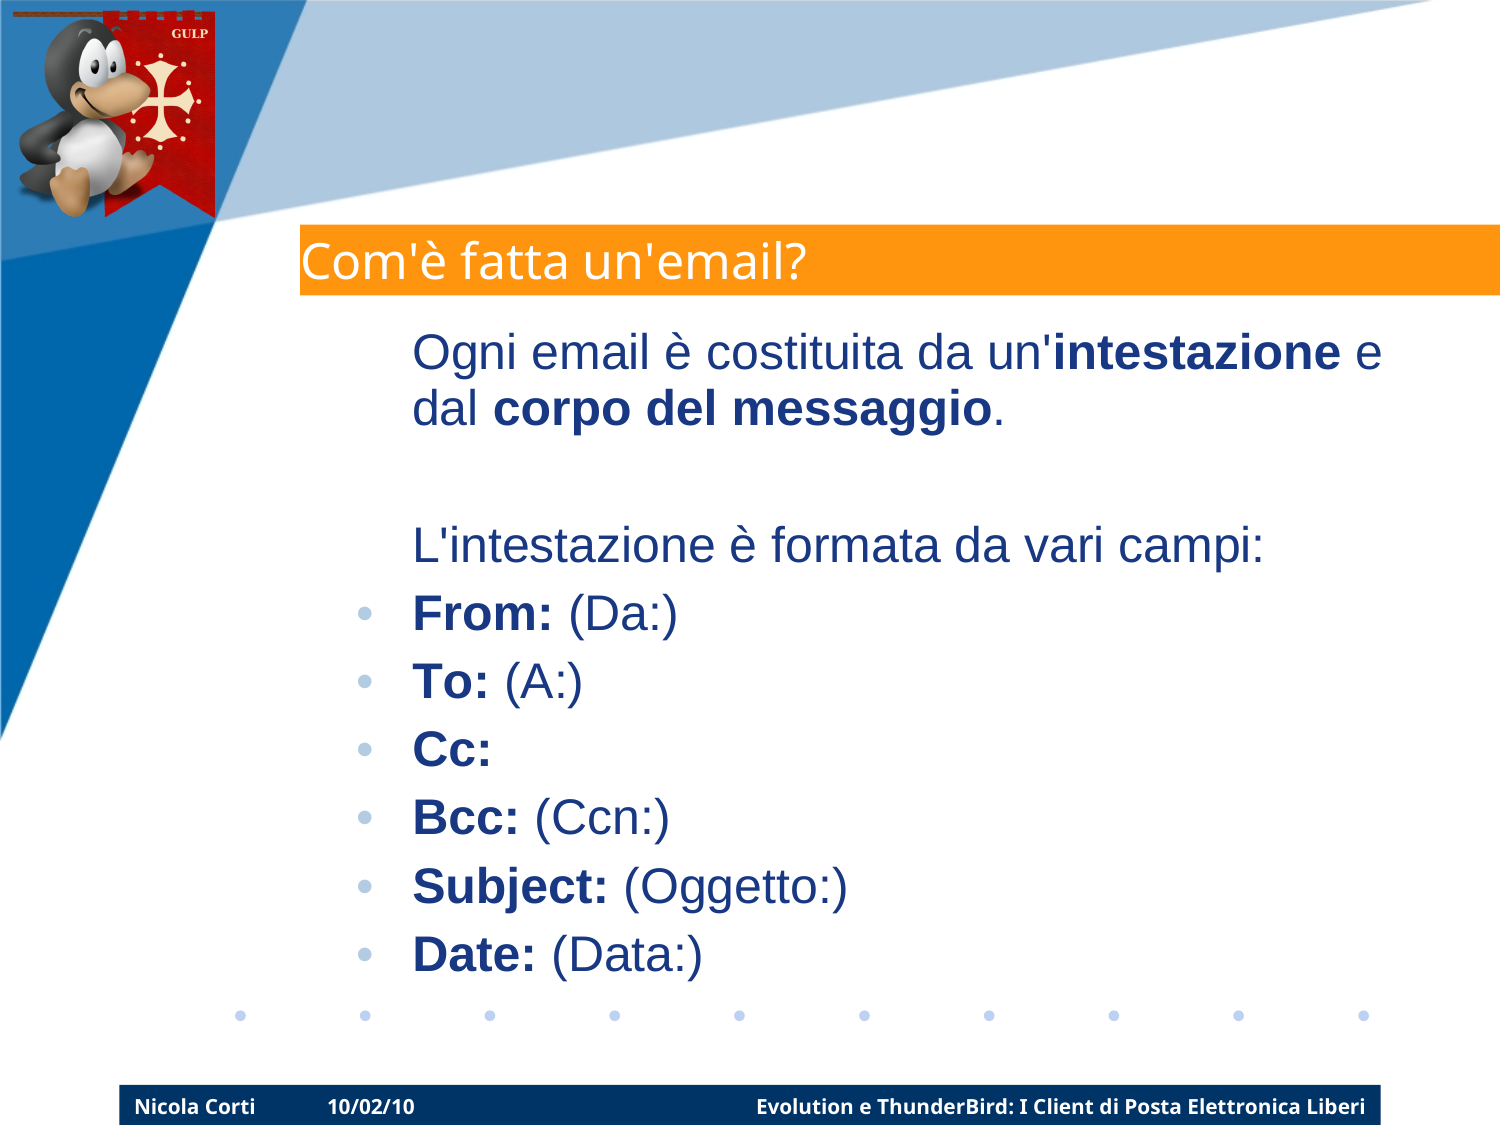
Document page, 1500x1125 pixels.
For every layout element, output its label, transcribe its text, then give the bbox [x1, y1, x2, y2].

picture [0, 0, 1500, 842]
list Ogni email è costituita da un'intestazione e dal corpo del messaggio. L'intestazione è formata da vari campi: From: (Da:) To: (A:) Cc: Bcc: (Ccn:) Subject: (Oggetto:) Date: (Data:) [299, 324, 1418, 1068]
title Com'è fatta un'email? [300, 224, 1500, 296]
